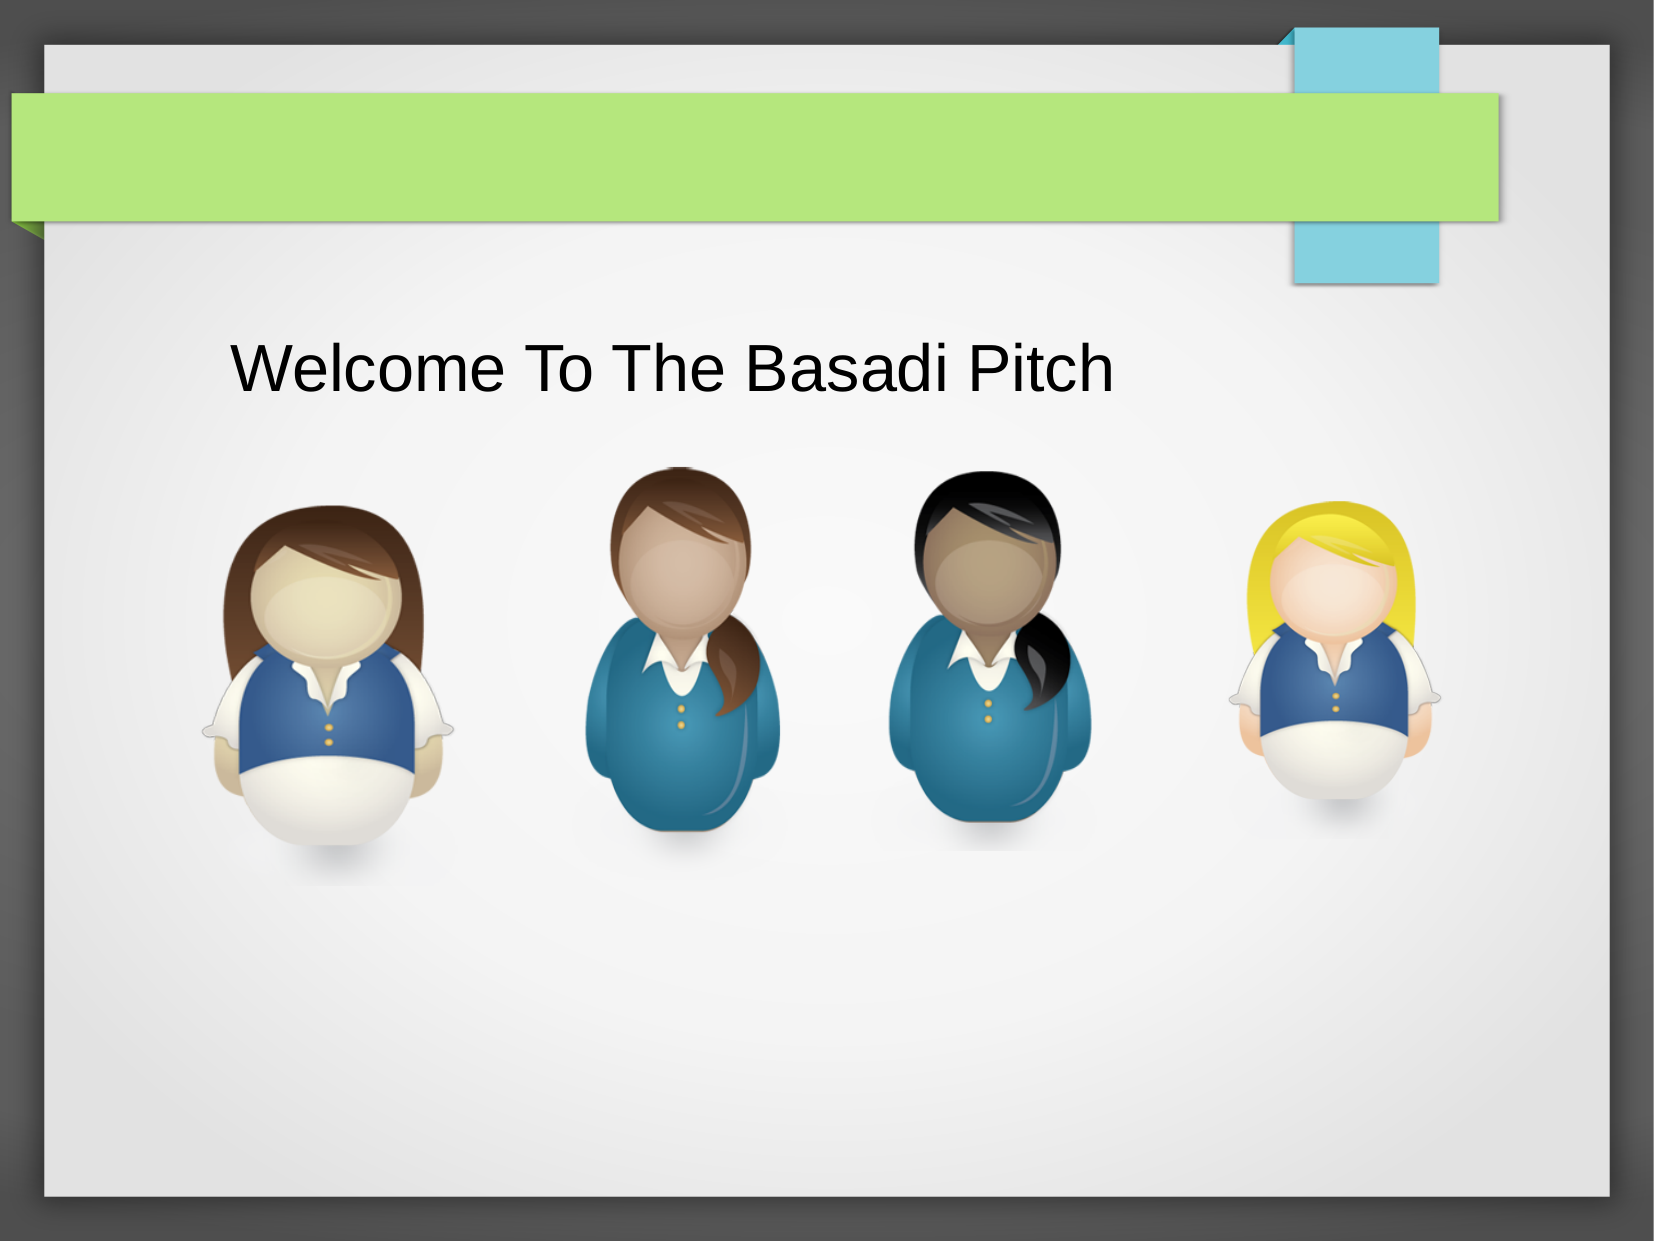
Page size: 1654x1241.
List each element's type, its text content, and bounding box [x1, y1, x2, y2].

subtitle Welcome To The Basadi Pitch [82, 94, 1264, 643]
picture [0, 0, 1654, 1241]
